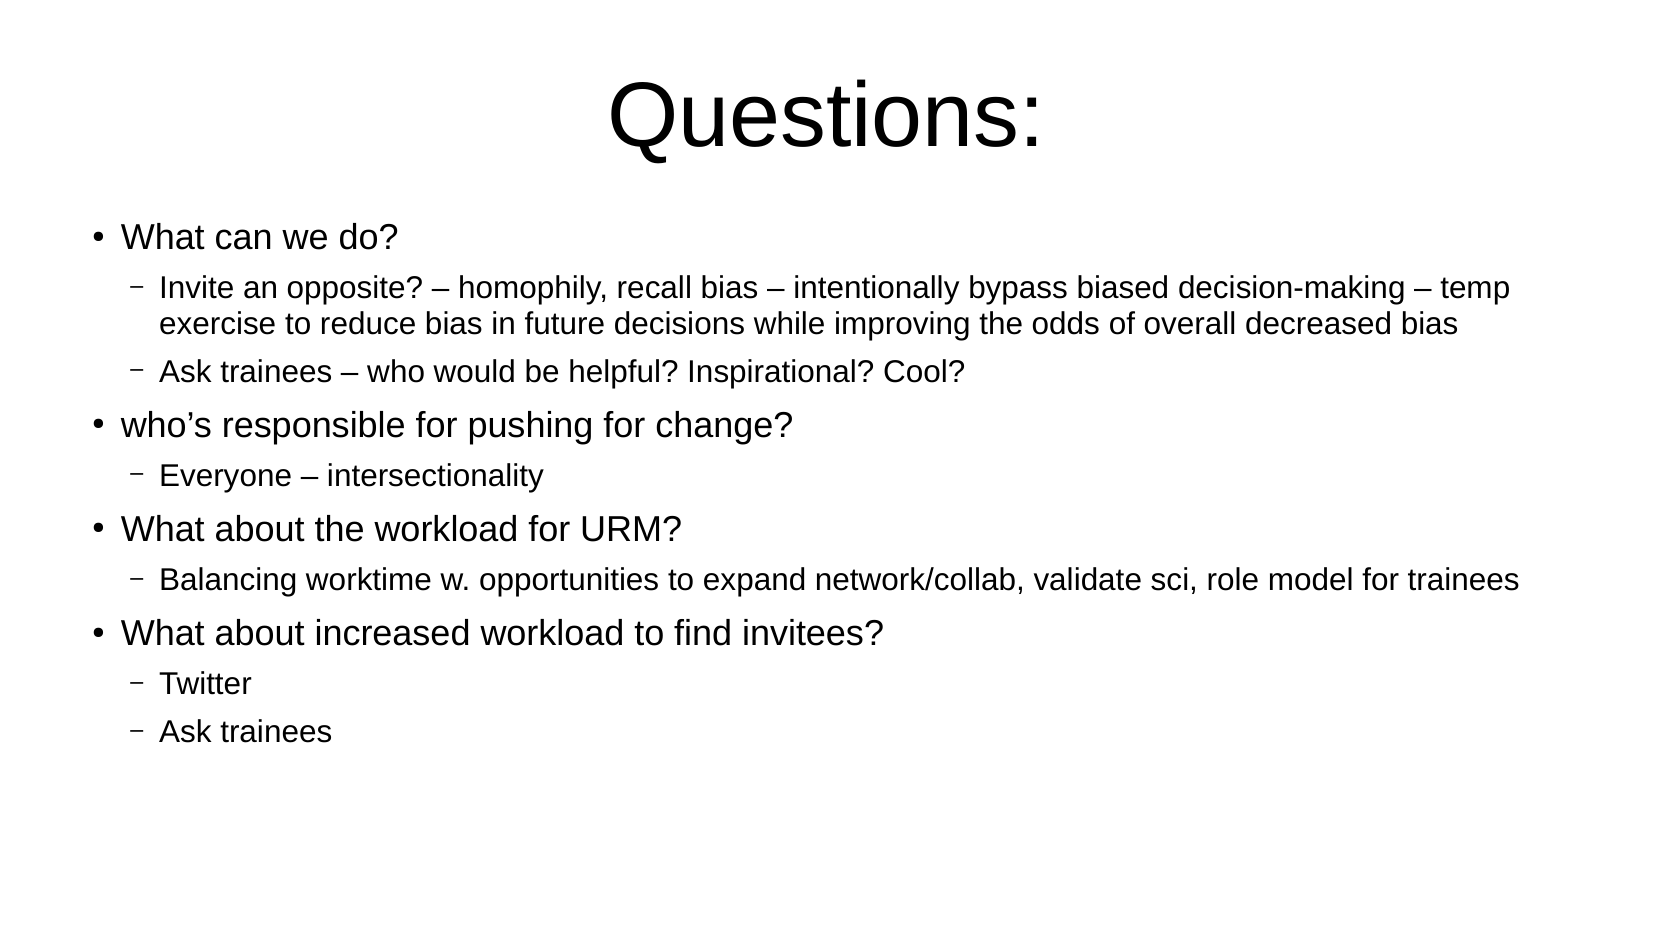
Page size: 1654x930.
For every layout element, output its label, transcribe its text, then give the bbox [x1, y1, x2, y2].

title Questions: [82, 37, 1571, 193]
list What can we do? Invite an opposite? – homophily, recall bias – intentionally bypass biased decision-making – temp exercise to reduce bias in future decisions while improving the odds of overall decreased bias Ask trainees – who would be helpful? Inspirational? Cool? who’s responsible for pushing for change? Everyone – intersectionality What about the workload for URM? Balancing worktime w. opportunities to expand network/collab, validate sci, role model for trainees What about increased workload to find invitees? Twitter Ask trainees [82, 217, 1571, 757]
